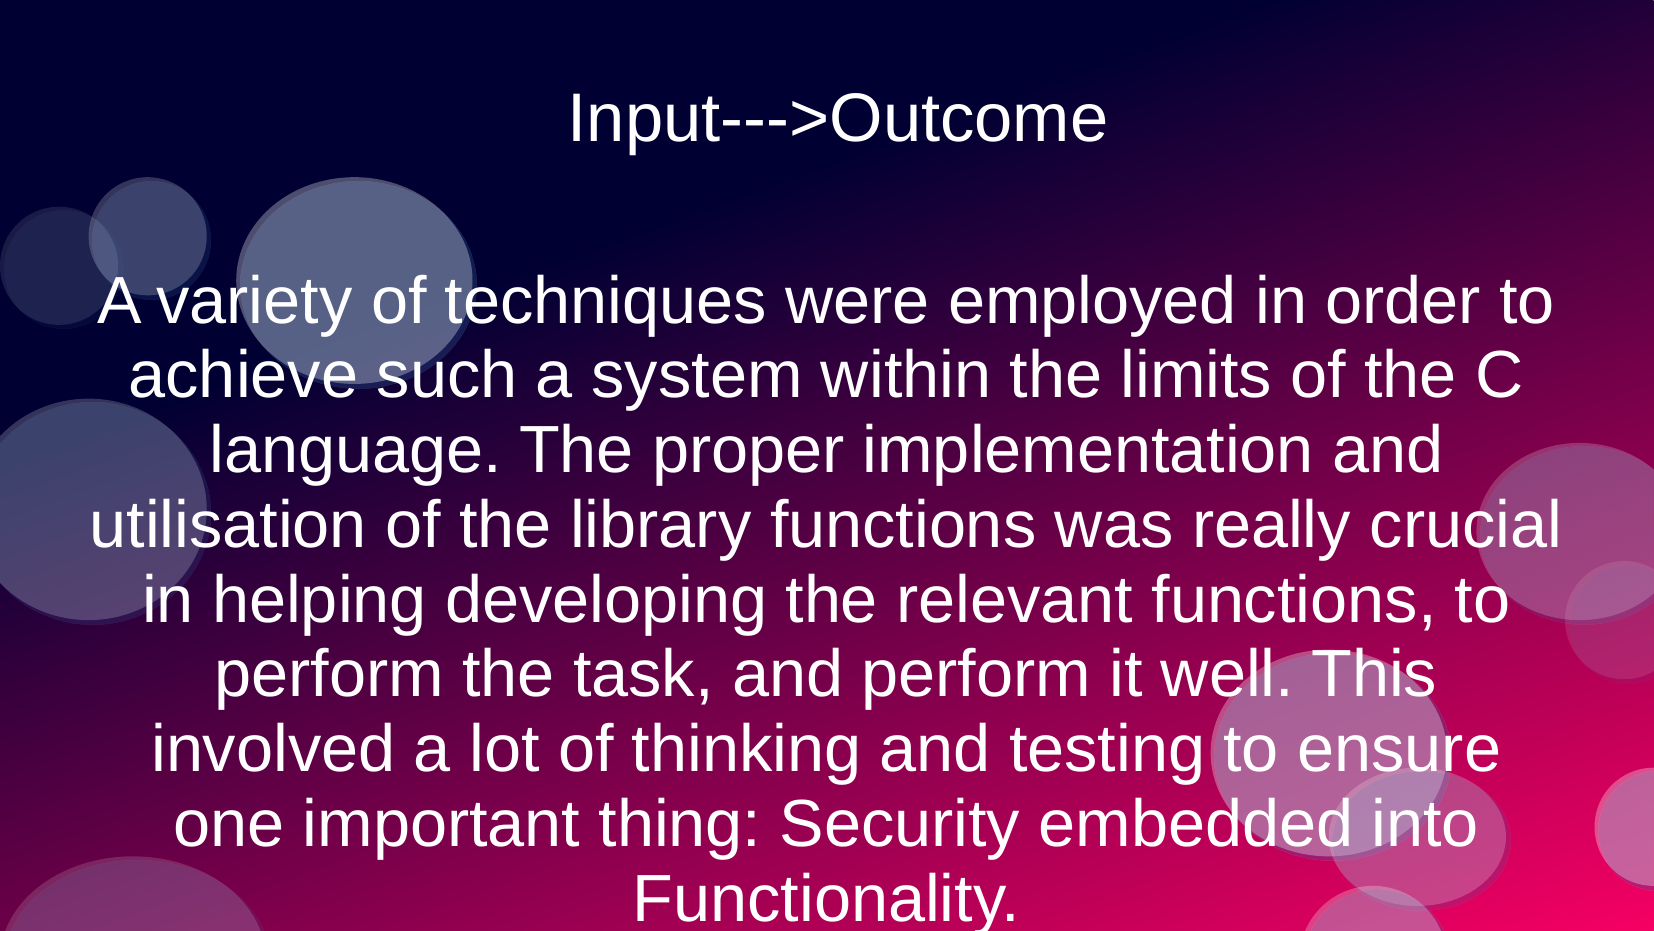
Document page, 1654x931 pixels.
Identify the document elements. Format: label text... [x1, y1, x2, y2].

subtitle A variety of techniques were employed in order to achieve such a system within the limits of the C language. The proper implementation and utilisation of the library functions was really crucial in helping developing the relevant functions, to perform the task, and perform it well. This involved a lot of thinking and testing to ensure one important thing: Security embedded into Functionality. [88, 262, 1565, 931]
title Input--->Outcome [262, 44, 1415, 192]
